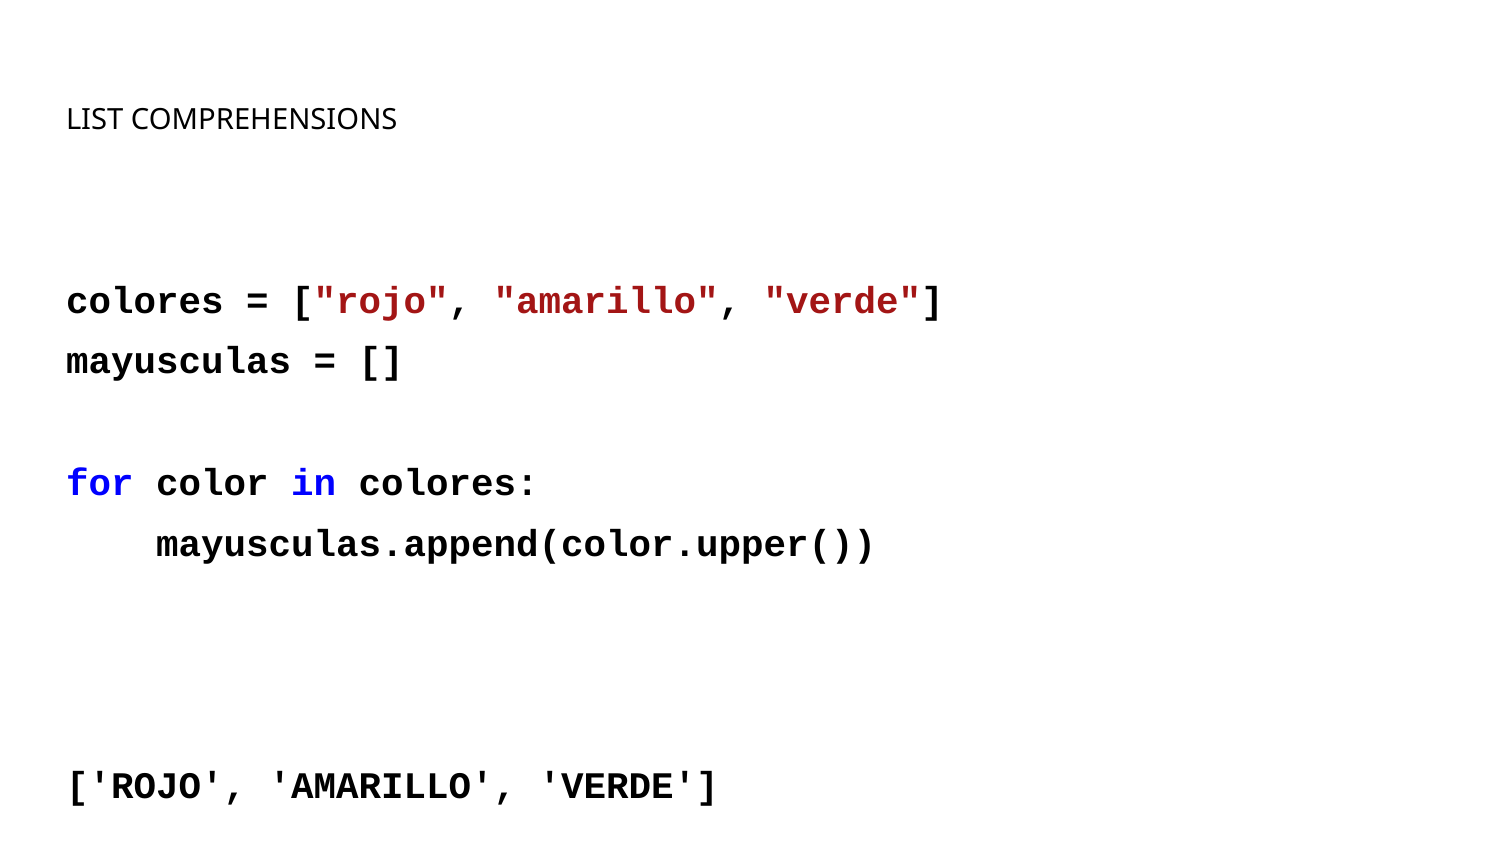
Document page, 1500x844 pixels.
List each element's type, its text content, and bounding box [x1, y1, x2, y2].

list colores = ["rojo", "amarillo", "verde"] mayusculas = [] for color in colores: mayusculas.append(color.upper()) ['ROJO', 'AMARILLO', 'VERDE'] [51, 245, 1449, 822]
title LIST COMPREHENSIONS [51, 72, 1449, 244]
